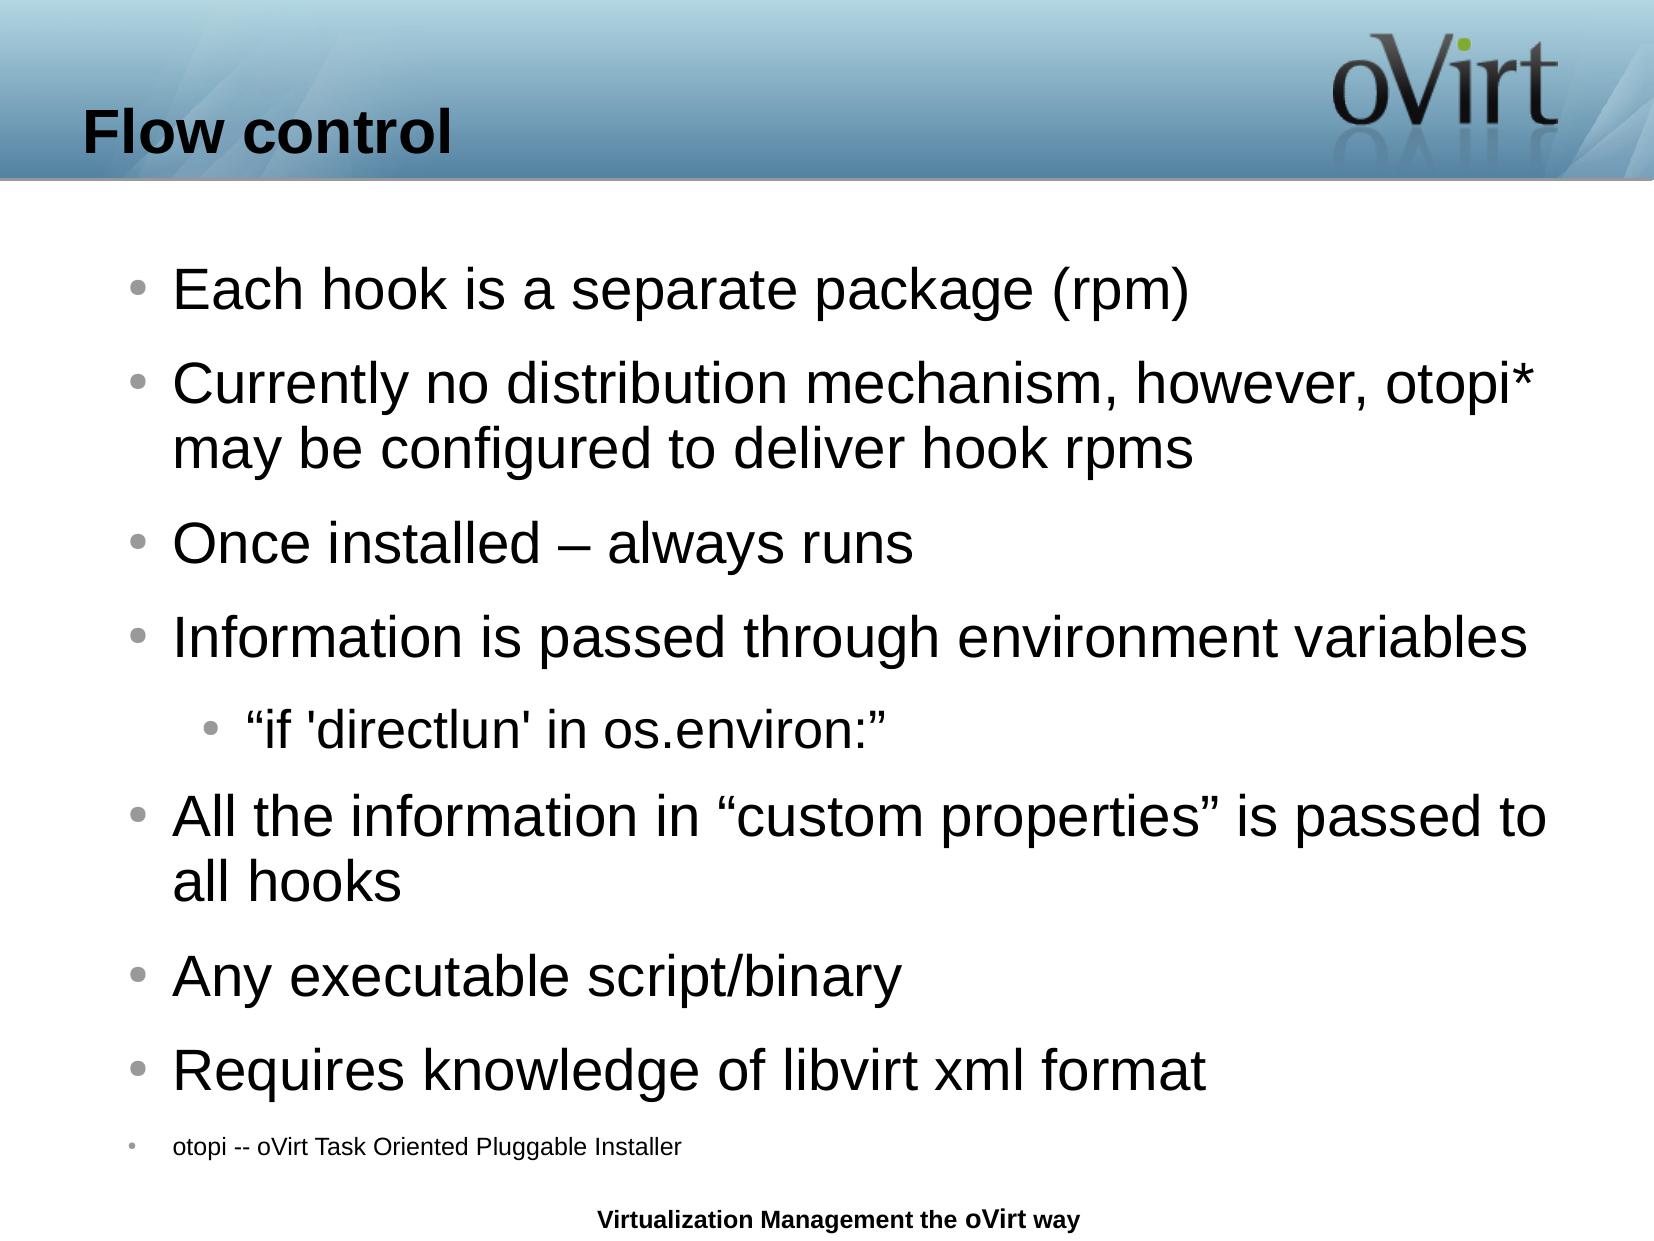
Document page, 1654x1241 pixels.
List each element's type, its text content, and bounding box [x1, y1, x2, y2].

title Flow control [82, 37, 1303, 226]
picture [1333, 25, 1558, 175]
list Each hook is a separate package (rpm) Currently no distribution mechanism, however, otopi* may be configured to deliver hook rpms Once installed – always runs Information is passed through environment variables “if 'directlun' in os.environ:” All the information in “custom properties” is passed to all hooks Any executable script/binary Requires knowledge of libvirt xml format otopi -- oVirt Task Oriented Pluggable Installer [112, 256, 1601, 1161]
